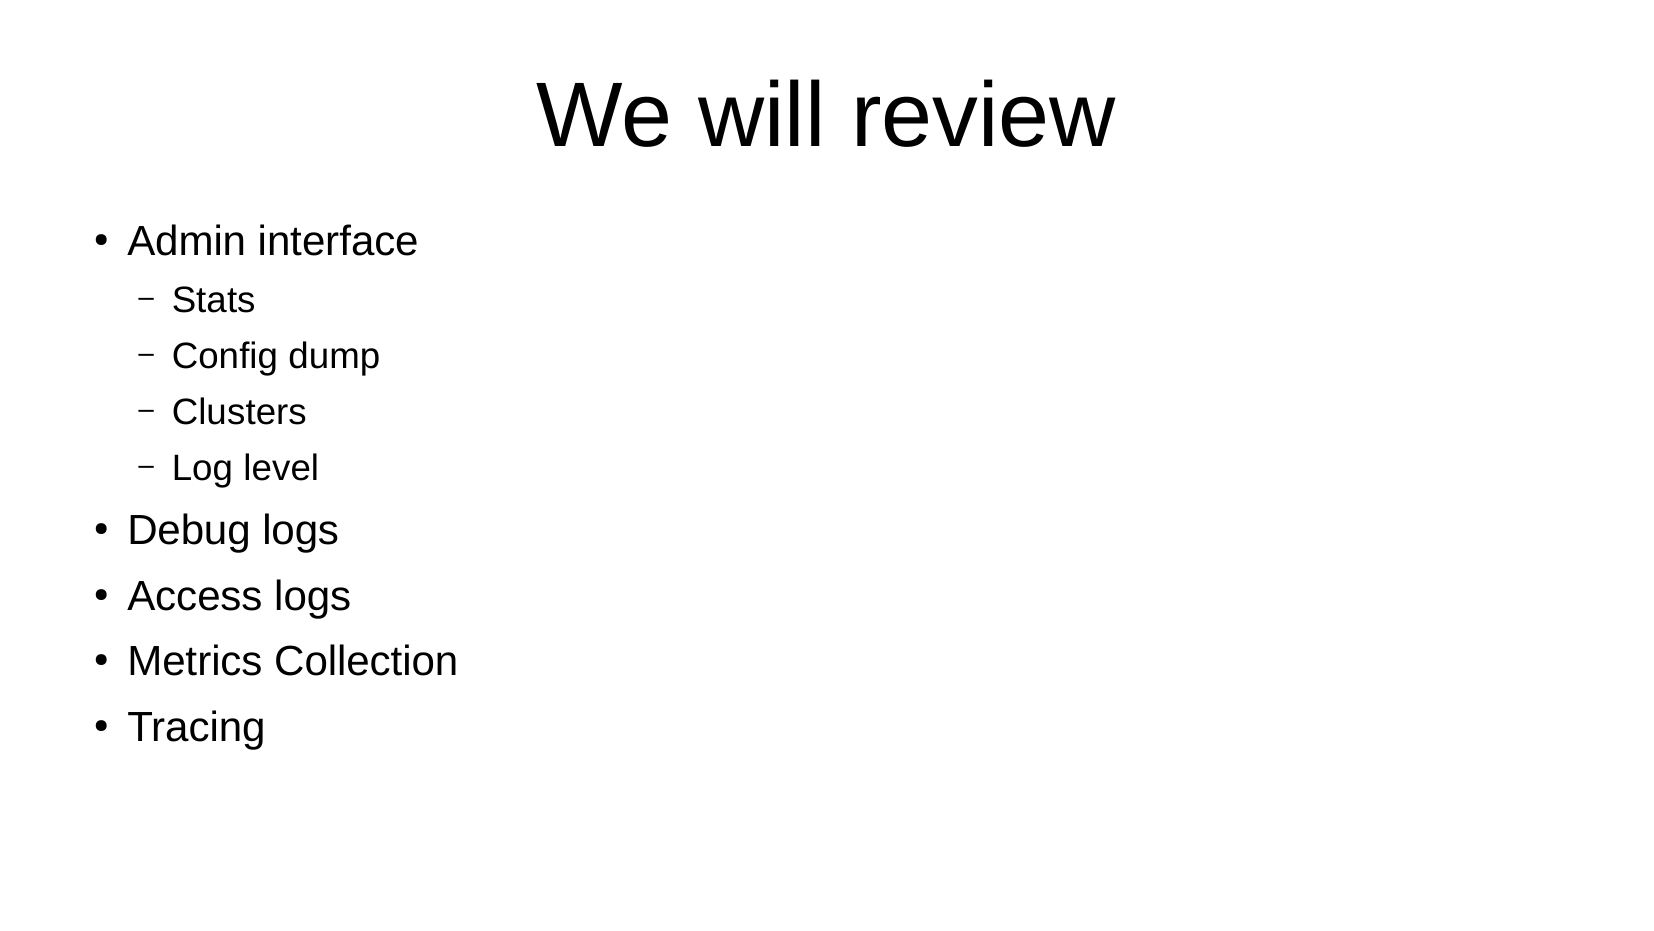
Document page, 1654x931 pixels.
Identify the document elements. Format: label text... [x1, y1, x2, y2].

list Admin interface Stats Config dump Clusters Log level Debug logs Access logs Metrics Collection Tracing [82, 217, 1571, 758]
title We will review [82, 37, 1571, 193]
